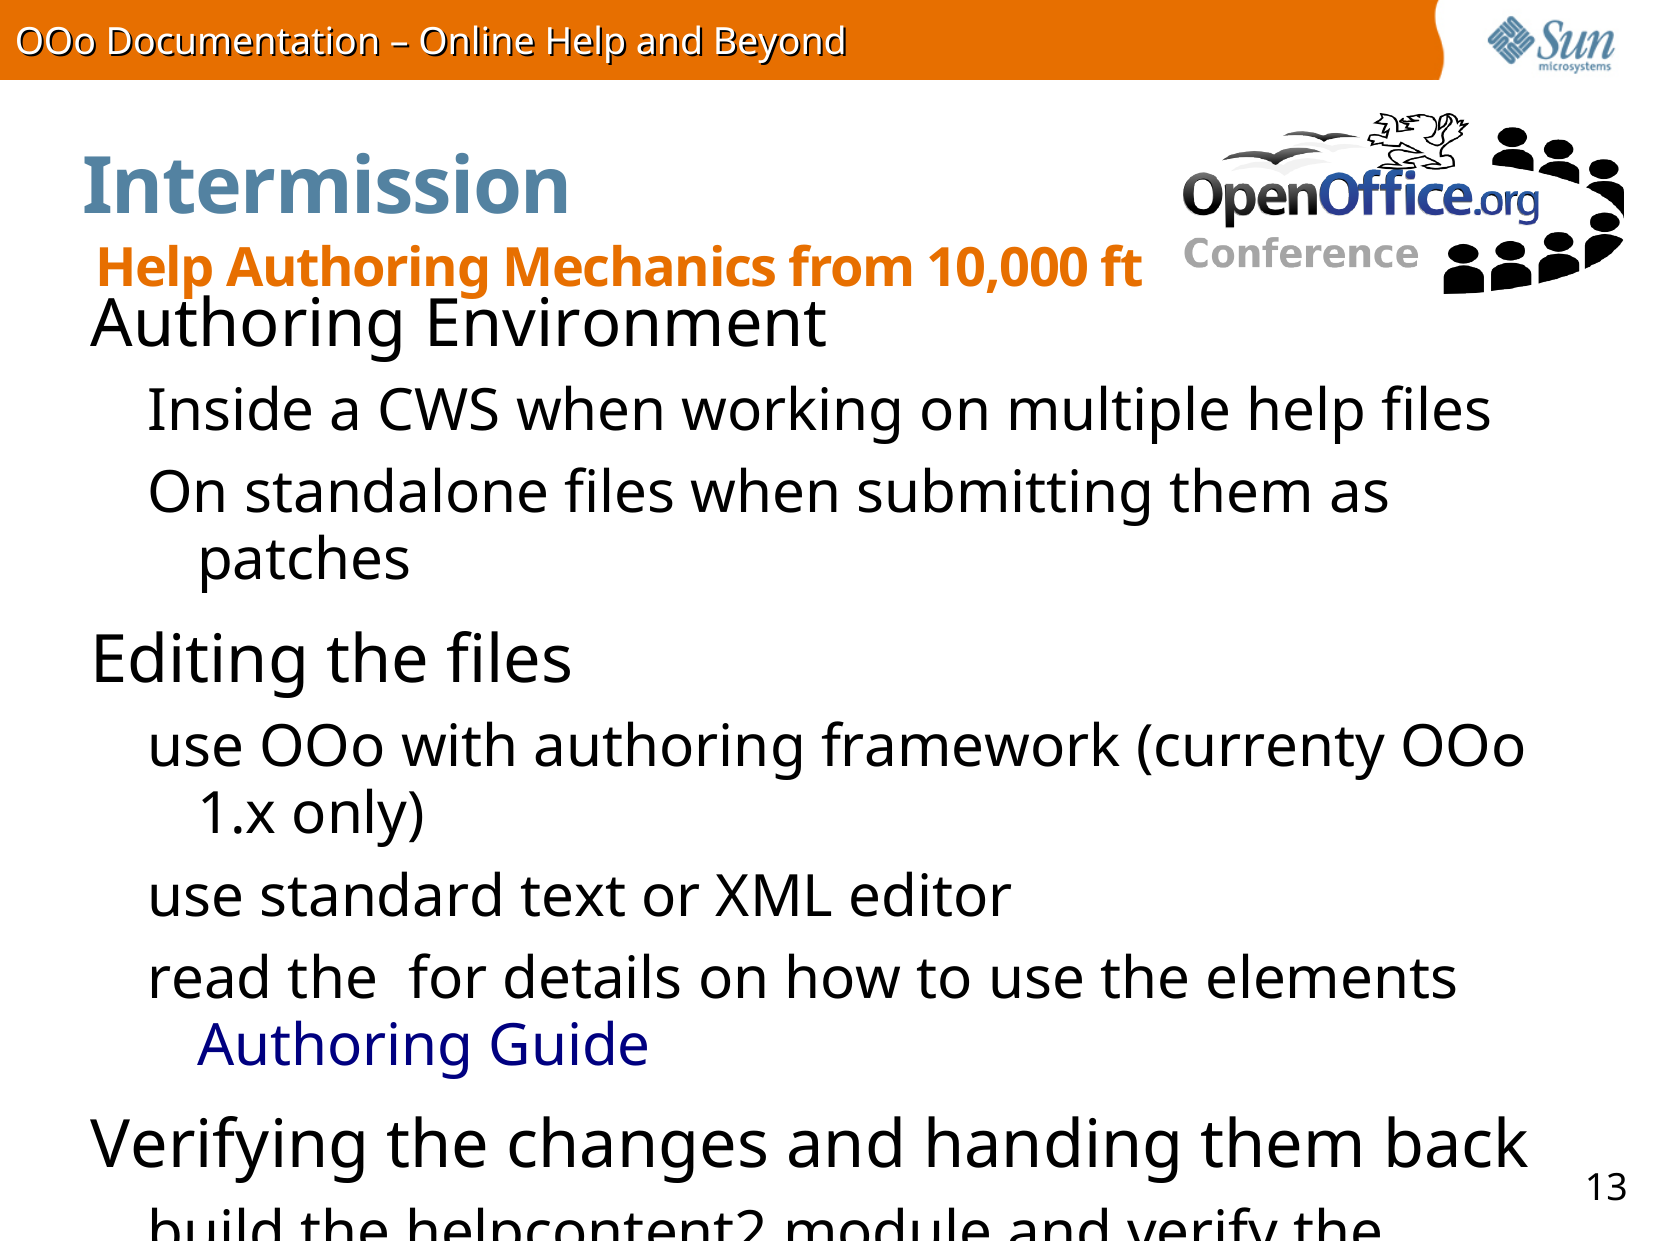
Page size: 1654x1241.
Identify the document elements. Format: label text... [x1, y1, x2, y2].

list Authoring Environment Inside a CWS when working on multiple help files On standalone files when submitting them as patches Editing the files use OOo with authoring framework (currenty OOo 1.x only) use standard text or XML editor read the for details on how to use the elementsAuthoring Guide Verifying the changes and handing them back build the helpcontent2 module and verify the output submit the changes to CVS or send the help file as a patch attached to an issue [71, 284, 1545, 1241]
picture [0, 0, 1654, 80]
title Intermission Help Authoring Mechanics from 10,000 ft [82, 135, 1585, 279]
picture [1183, 113, 1624, 294]
